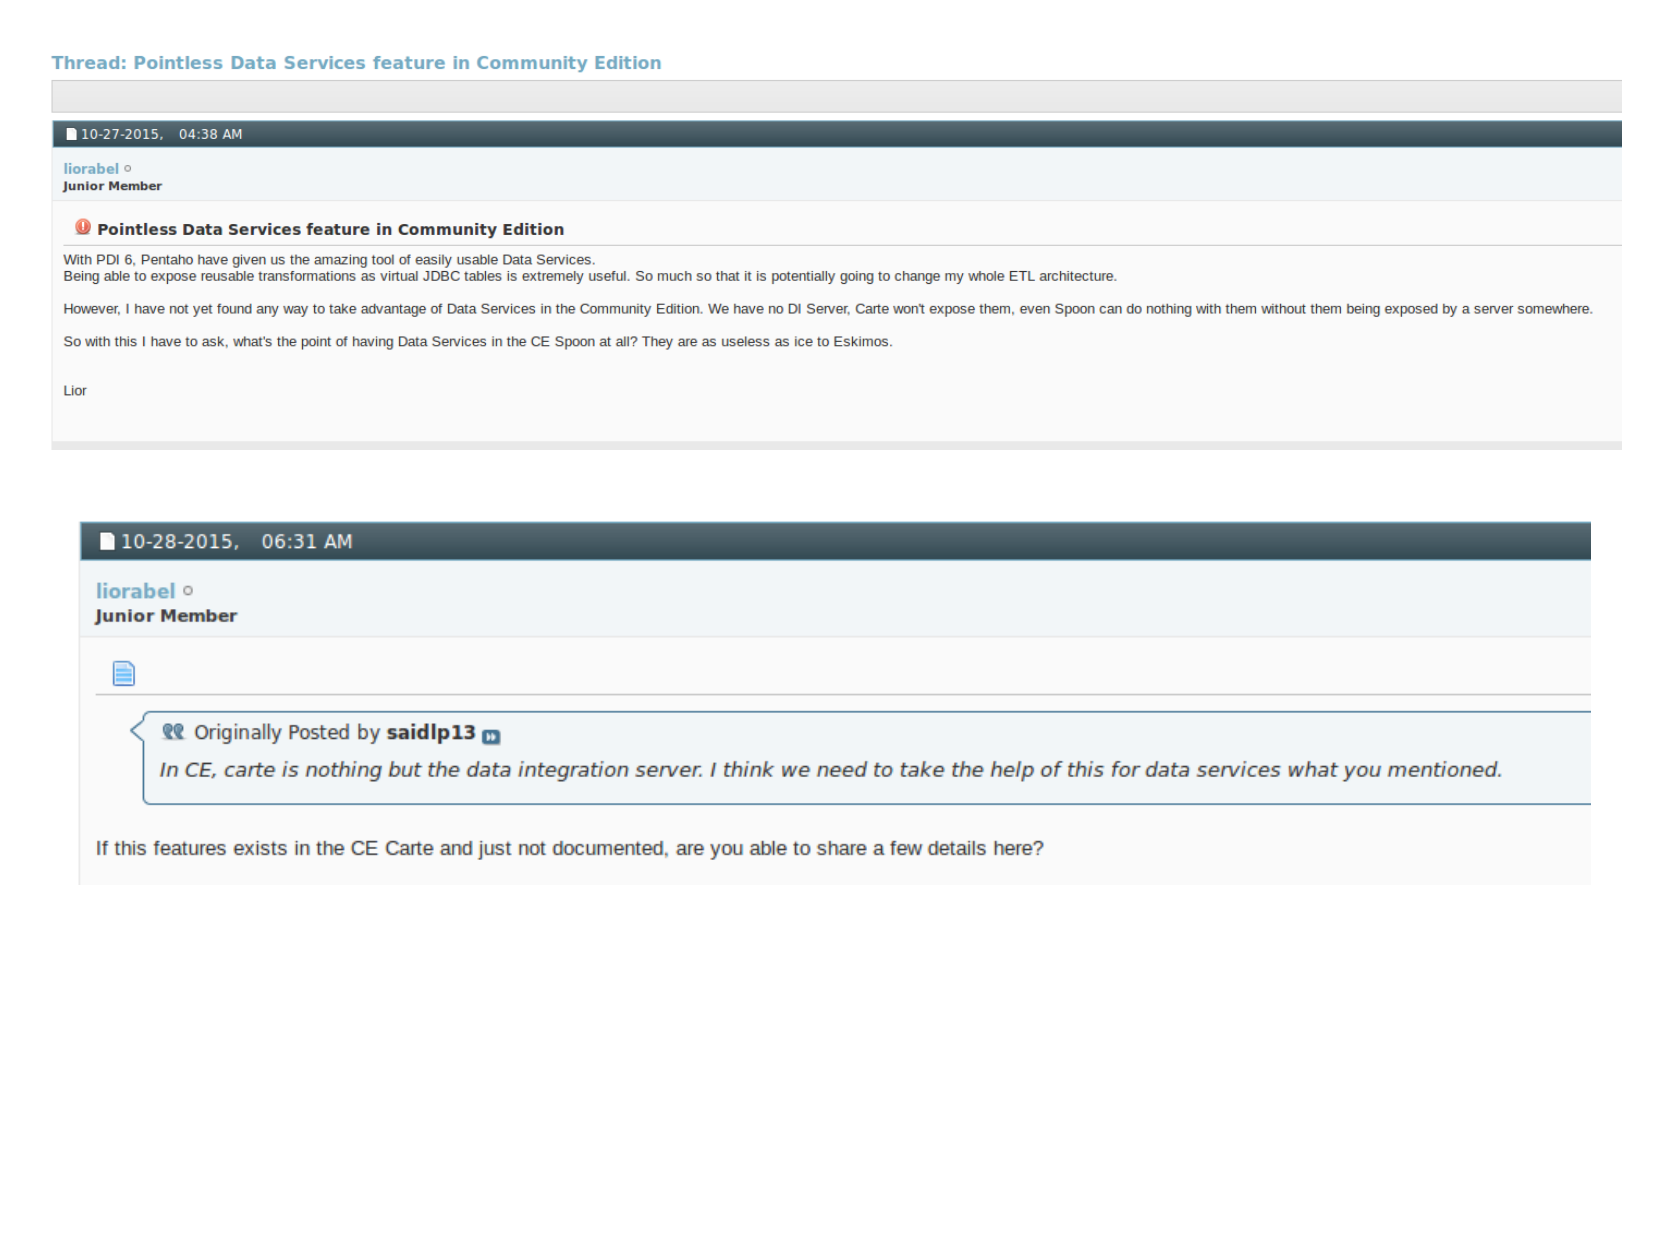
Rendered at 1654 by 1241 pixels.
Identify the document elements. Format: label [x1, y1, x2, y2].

picture [71, 511, 1591, 886]
picture [45, 44, 1622, 451]
